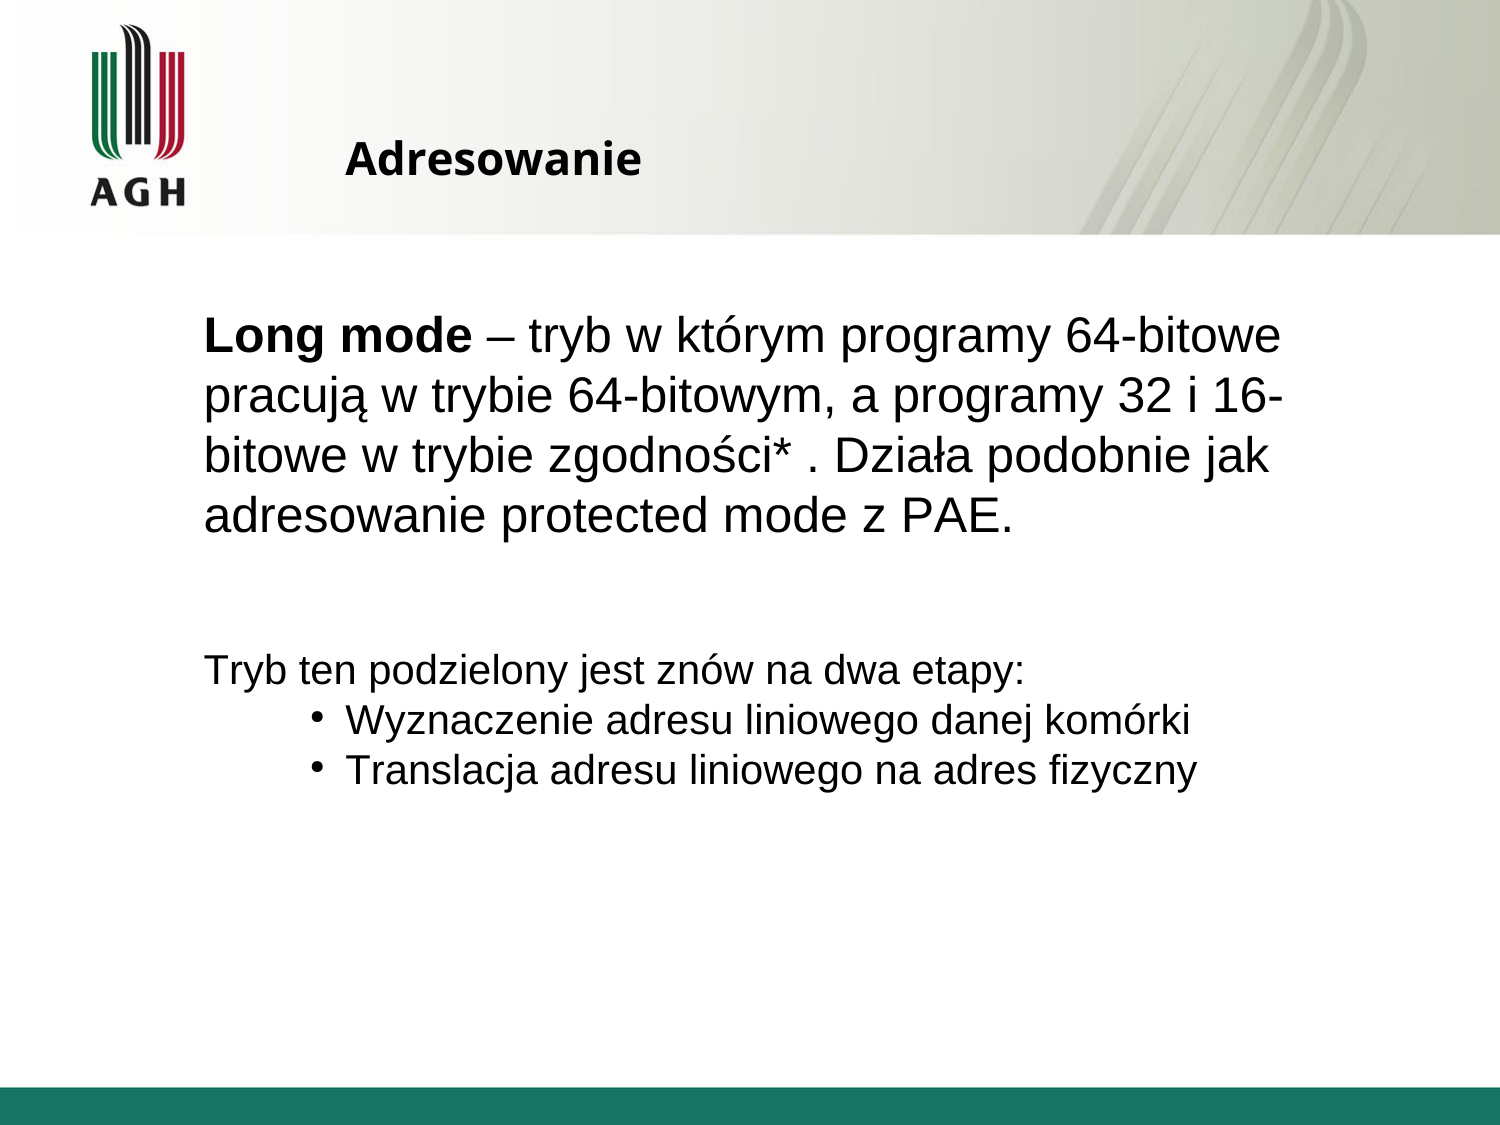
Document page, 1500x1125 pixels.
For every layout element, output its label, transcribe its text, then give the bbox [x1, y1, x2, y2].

text_box Long mode – tryb w którym programy 64-bitowe pracują w trybie 64-bitowym, a programy 32 i 16-bitowe w trybie zgodności* . Działa podobnie jak adresowanie protected mode z PAE. Tryb ten podzielony jest znów na dwa etapy: Wyznaczenie adresu liniowego danej komórki Translacja adresu liniowego na adres fizyczny [188, 295, 1347, 971]
title Adresowanie [330, 94, 1312, 221]
picture [0, 0, 1500, 1125]
